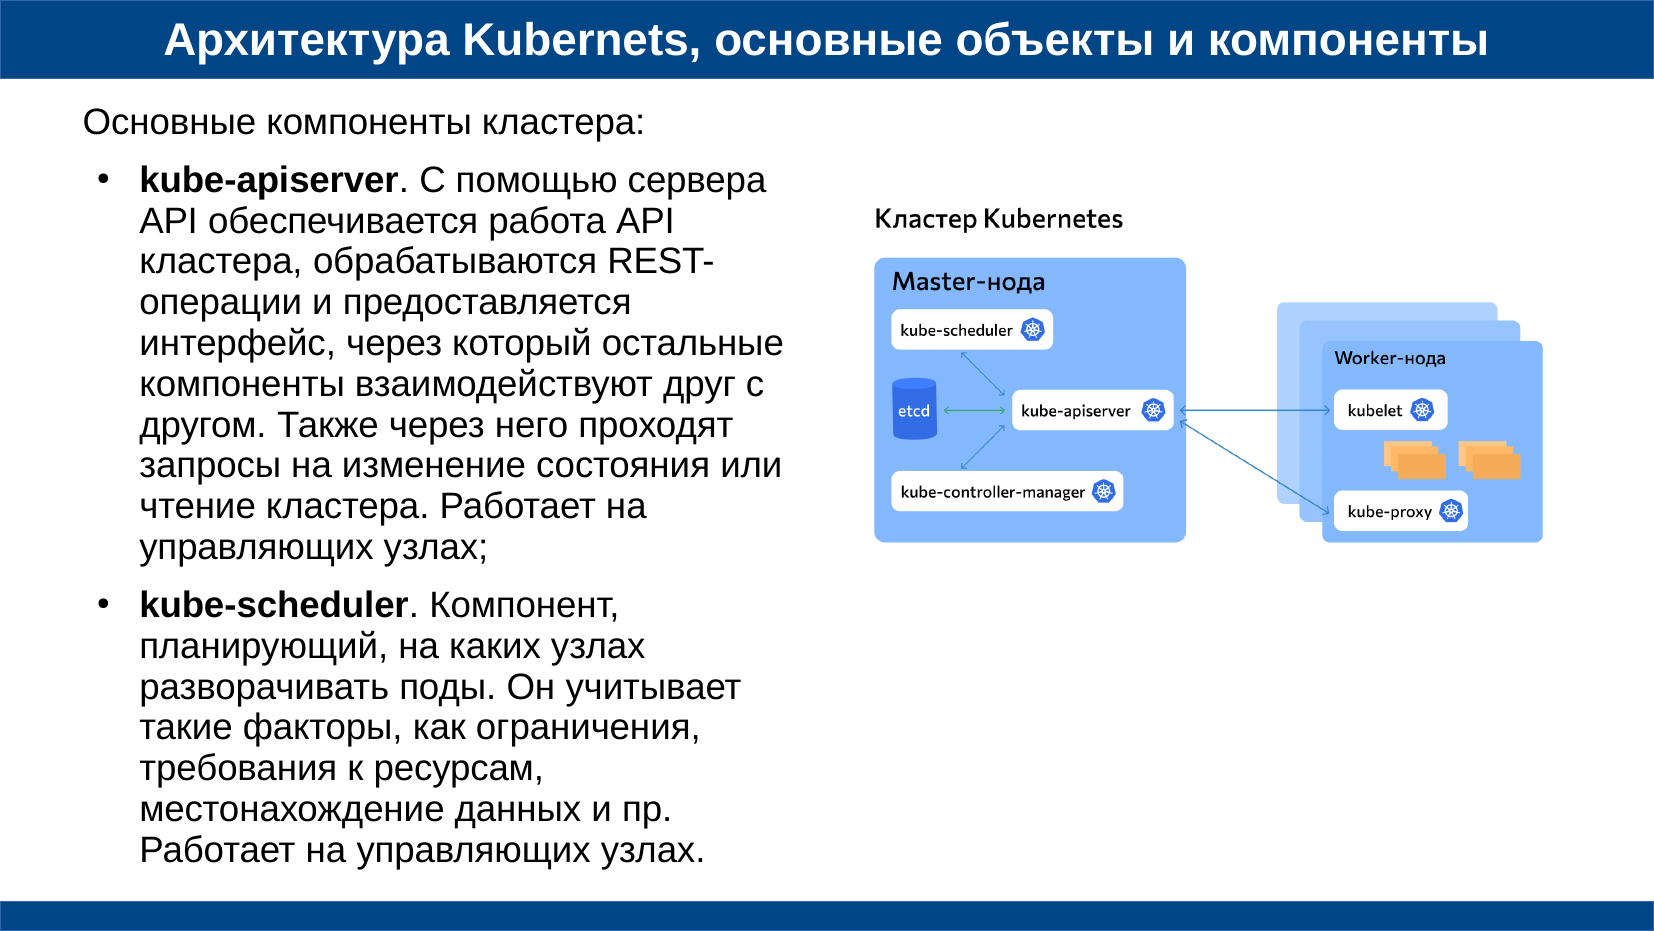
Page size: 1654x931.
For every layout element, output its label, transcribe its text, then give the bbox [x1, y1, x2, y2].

title Архитектура Kubernets, основные объекты и компоненты [0, 0, 1654, 79]
list Основные компоненты кластера: kube-apiserver. С помощью сервера API обеспечивается работа API кластера, обрабатываются REST-операции и предоставляется интерфейс, через который остальные компоненты взаимодействуют друг с другом. Также через него проходят запросы на изменение состояния или чтение кластера. Работает на управляющих узлах; kube-scheduler. Компонент, планирующий, на каких узлах разворачивать поды. Он учитывает такие факторы, как ограничения, требования к ресурсам, местонахождение данных и пр. Работает на управляющих узлах. [82, 101, 809, 871]
picture [845, 101, 1572, 641]
